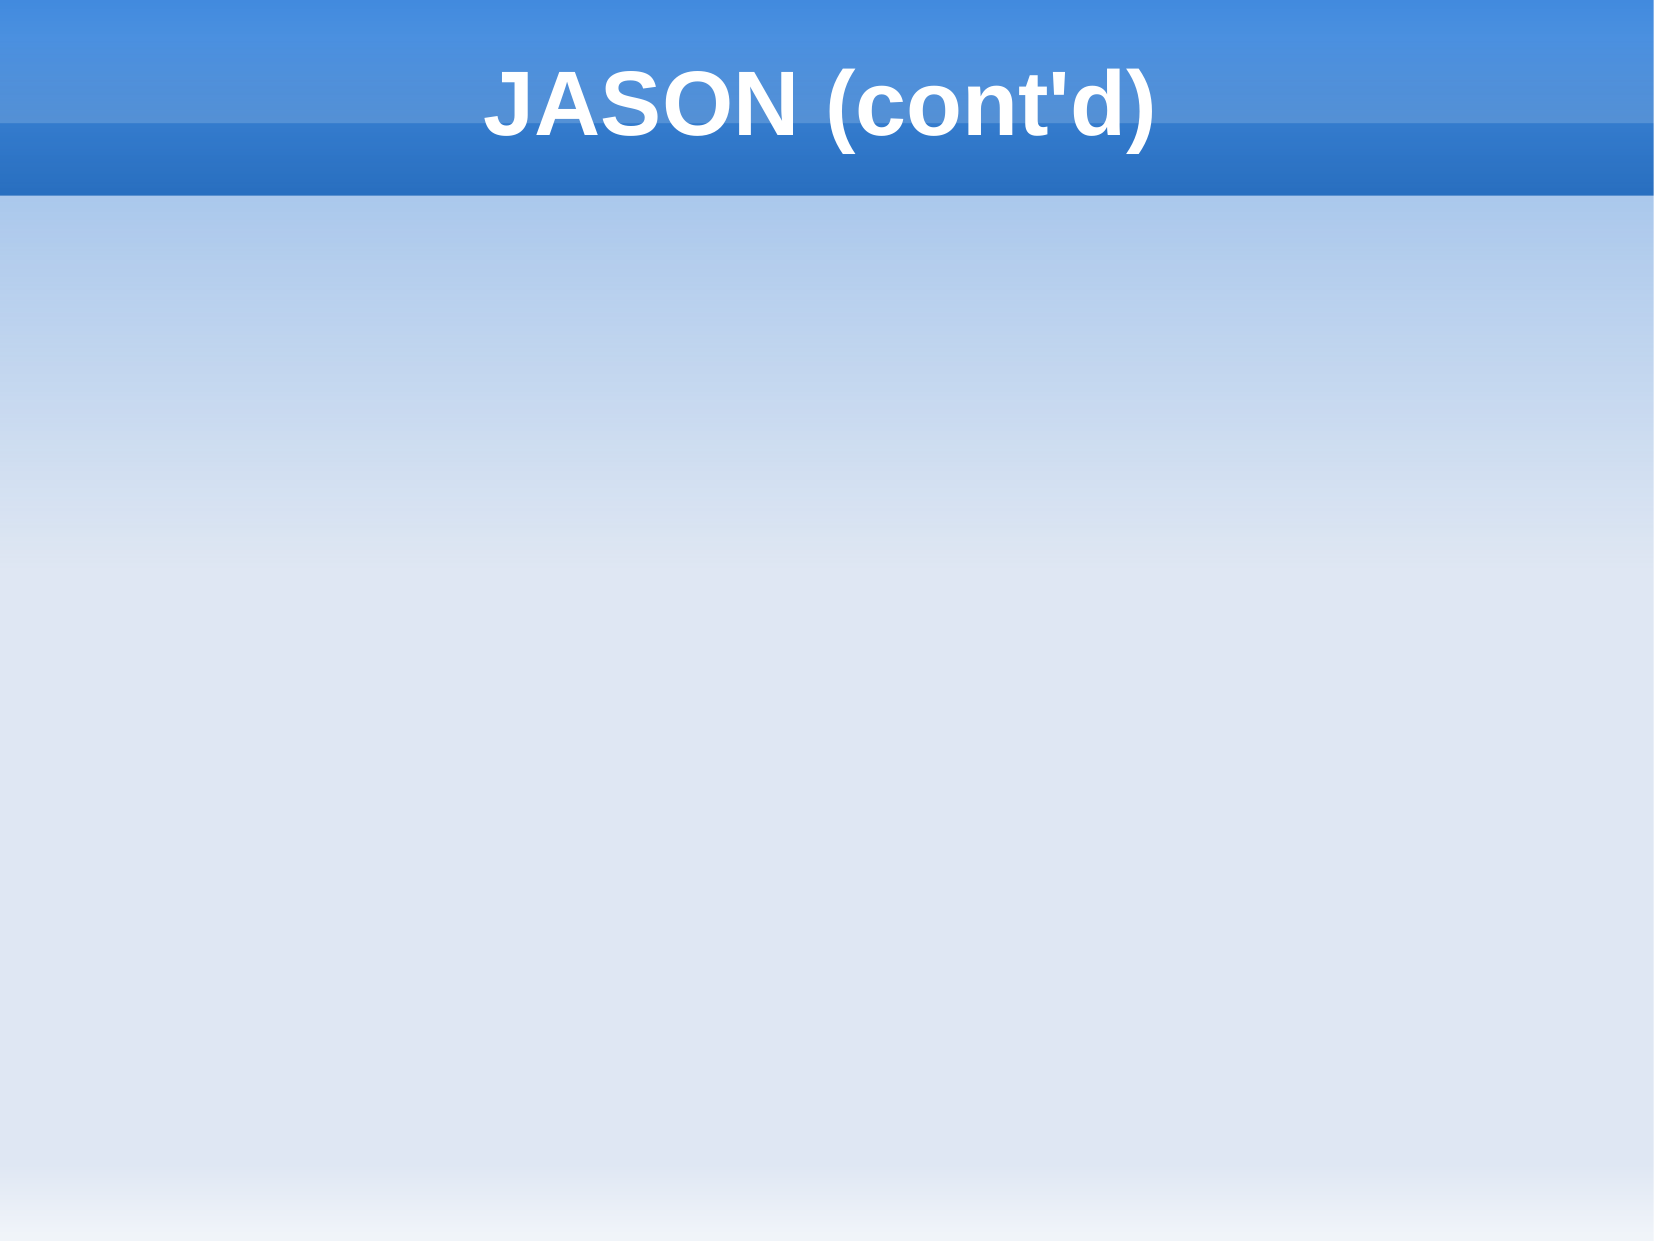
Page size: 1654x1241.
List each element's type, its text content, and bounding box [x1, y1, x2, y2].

title JASON (cont'd) [76, 7, 1565, 200]
picture [0, 0, 1654, 1241]
